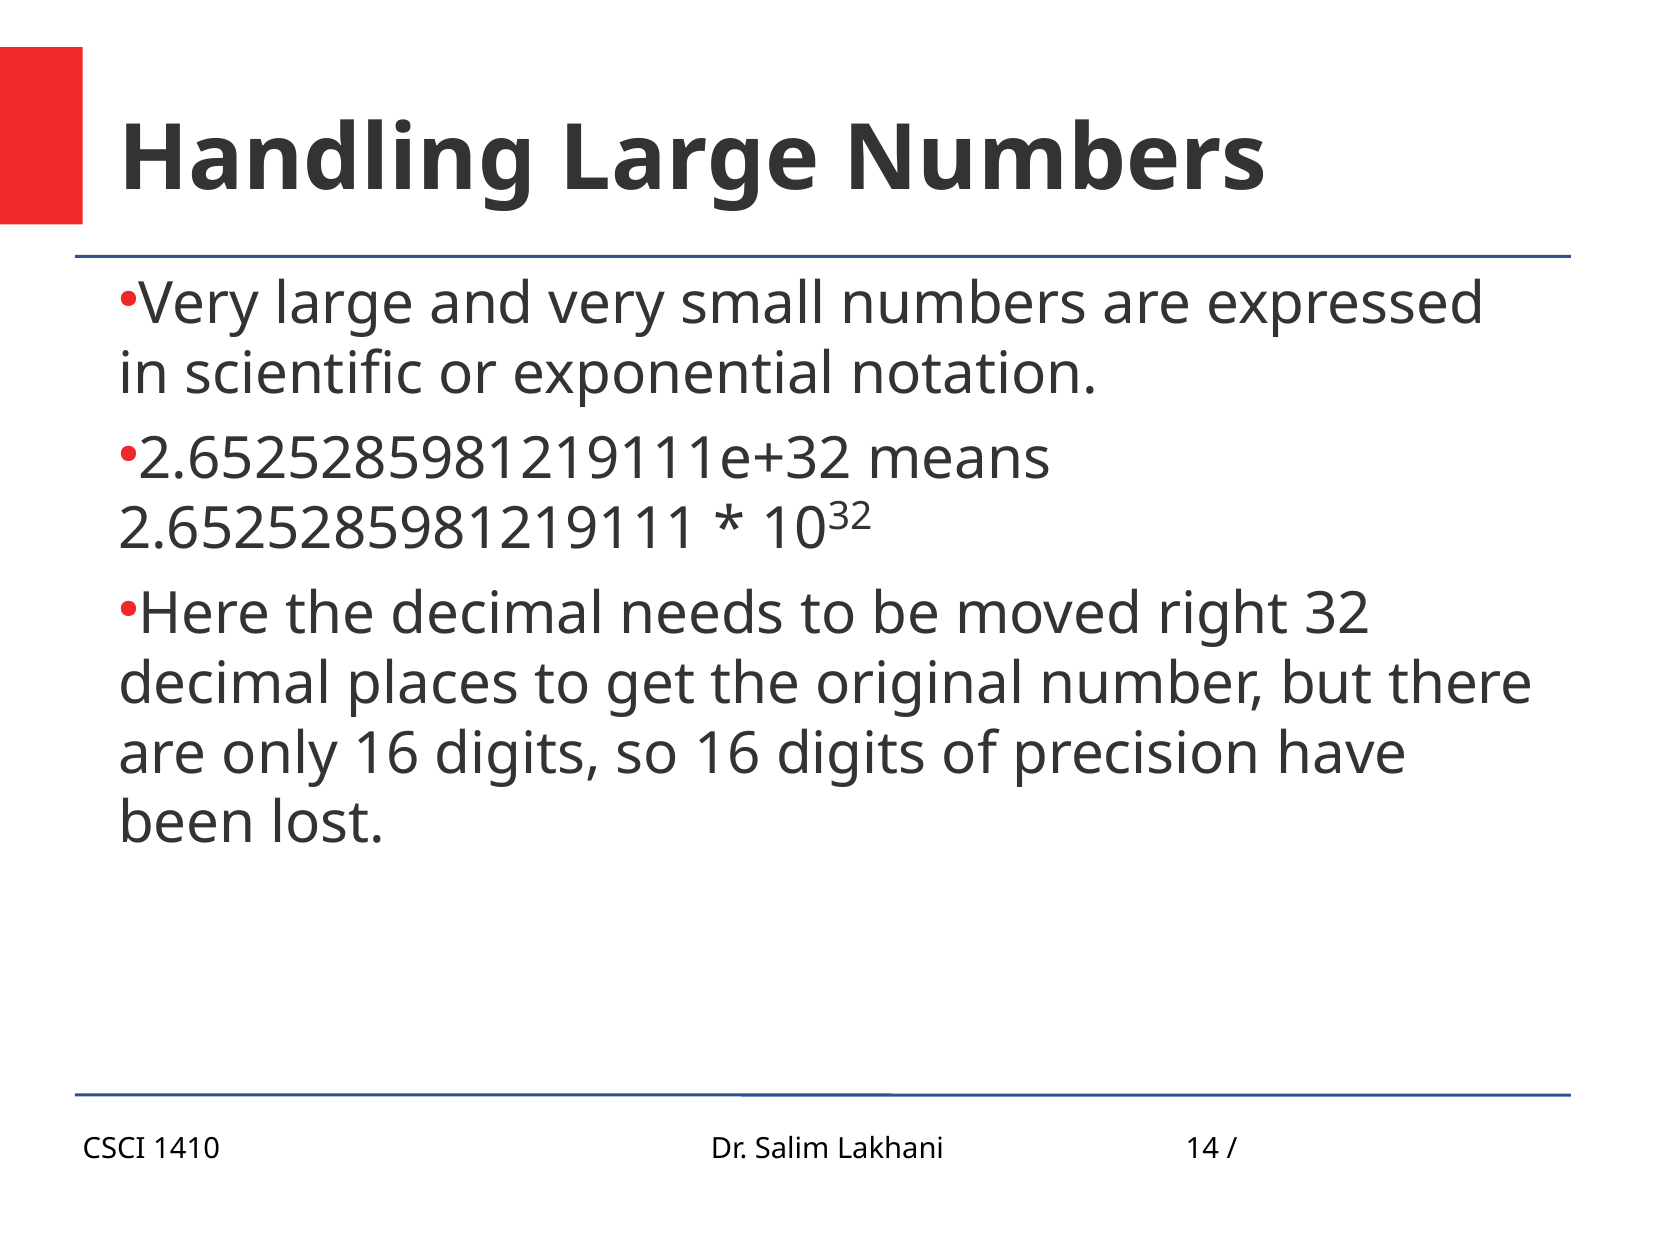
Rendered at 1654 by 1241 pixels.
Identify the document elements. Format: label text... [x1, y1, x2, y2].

text_box CSCI 1410 [82, 1129, 468, 1216]
title Handling Large Numbers [118, 49, 1571, 257]
text_box Dr. Salim Lakhani [565, 1129, 1090, 1216]
text_box / [1185, 1129, 1571, 1216]
list Very large and very small numbers are expressed in scientific or exponential notation. 2.6525285981219111e+32 means 2.6525285981219111 * 1032 Here the decimal needs to be moved right 32 decimal places to get the original number, but there are only 16 digits, so 16 digits of precision have been lost. [118, 265, 1536, 1081]
